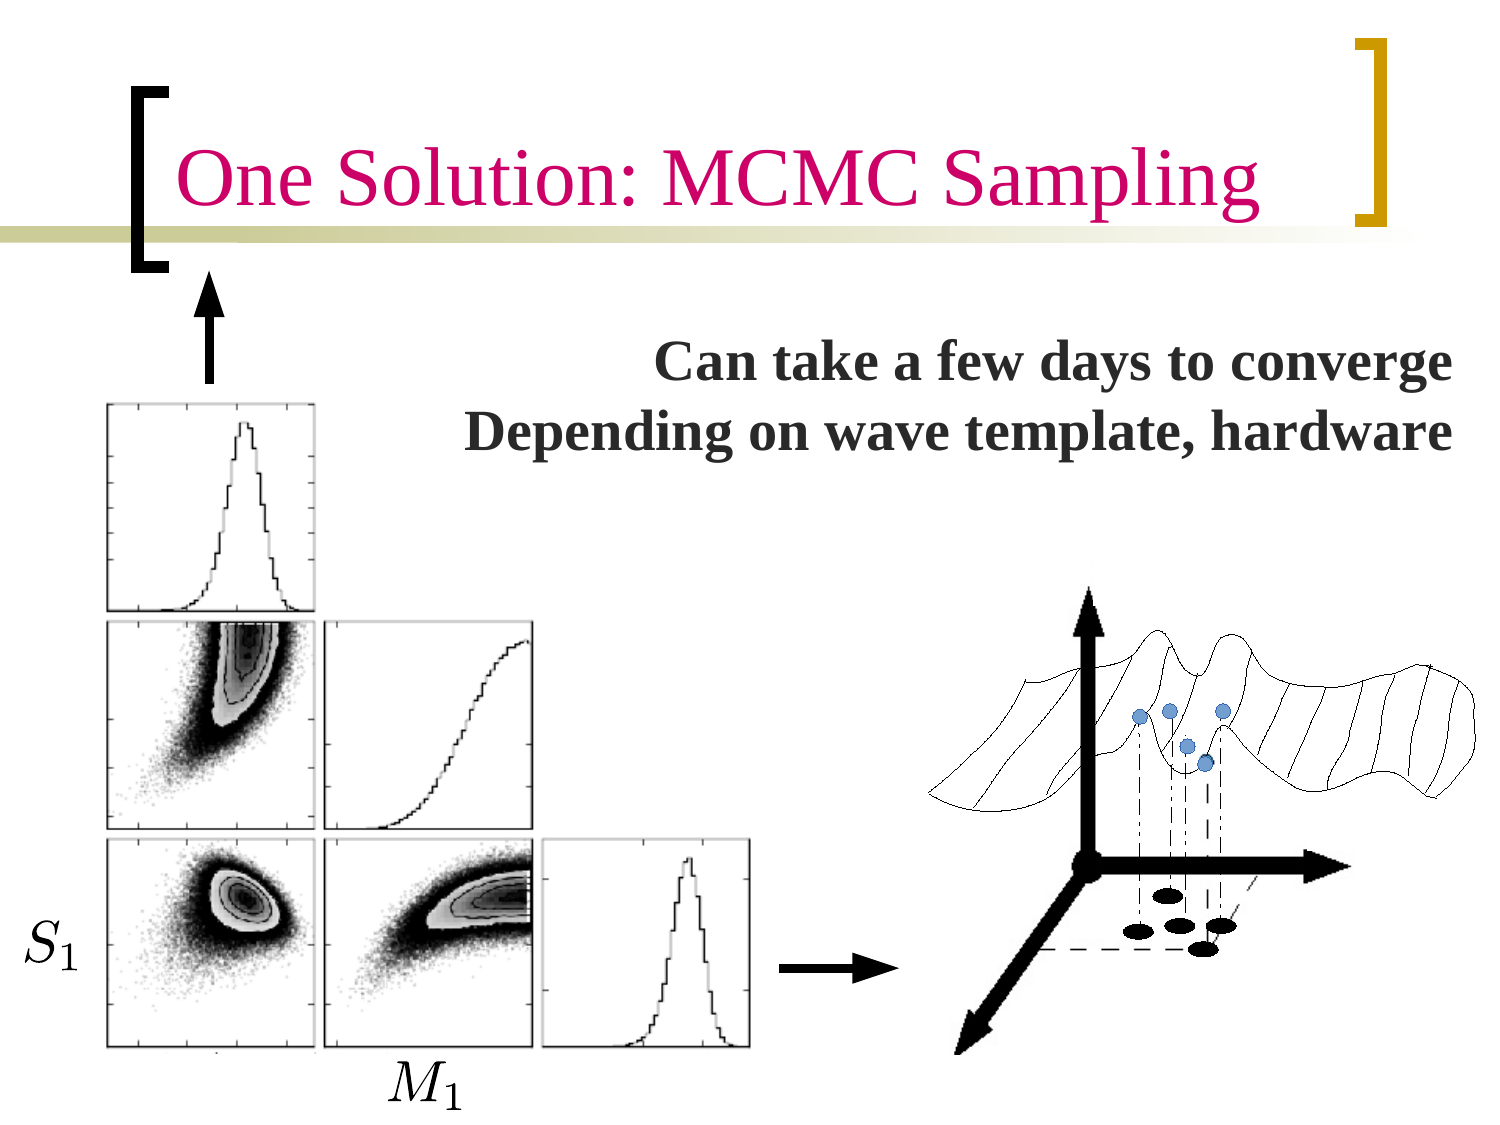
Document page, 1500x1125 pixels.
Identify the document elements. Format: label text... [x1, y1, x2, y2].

picture [102, 401, 757, 1054]
text_box [1197, 756, 1213, 772]
picture [898, 545, 1375, 1102]
text_box [1164, 918, 1195, 934]
text_box [385, 1061, 466, 1111]
text_box [1215, 703, 1231, 719]
text_box [1206, 918, 1237, 934]
text_box [1188, 941, 1219, 957]
title One Solution: MCMC Sampling [160, 15, 1336, 247]
text_box [1179, 738, 1196, 754]
text_box [1162, 703, 1178, 719]
text_box [1132, 709, 1148, 725]
text_box [1123, 924, 1154, 940]
text_box [1152, 888, 1183, 904]
text_box [21, 920, 81, 971]
text_box Can take a few days to converge Depending on wave template, hardware [450, 314, 1468, 470]
